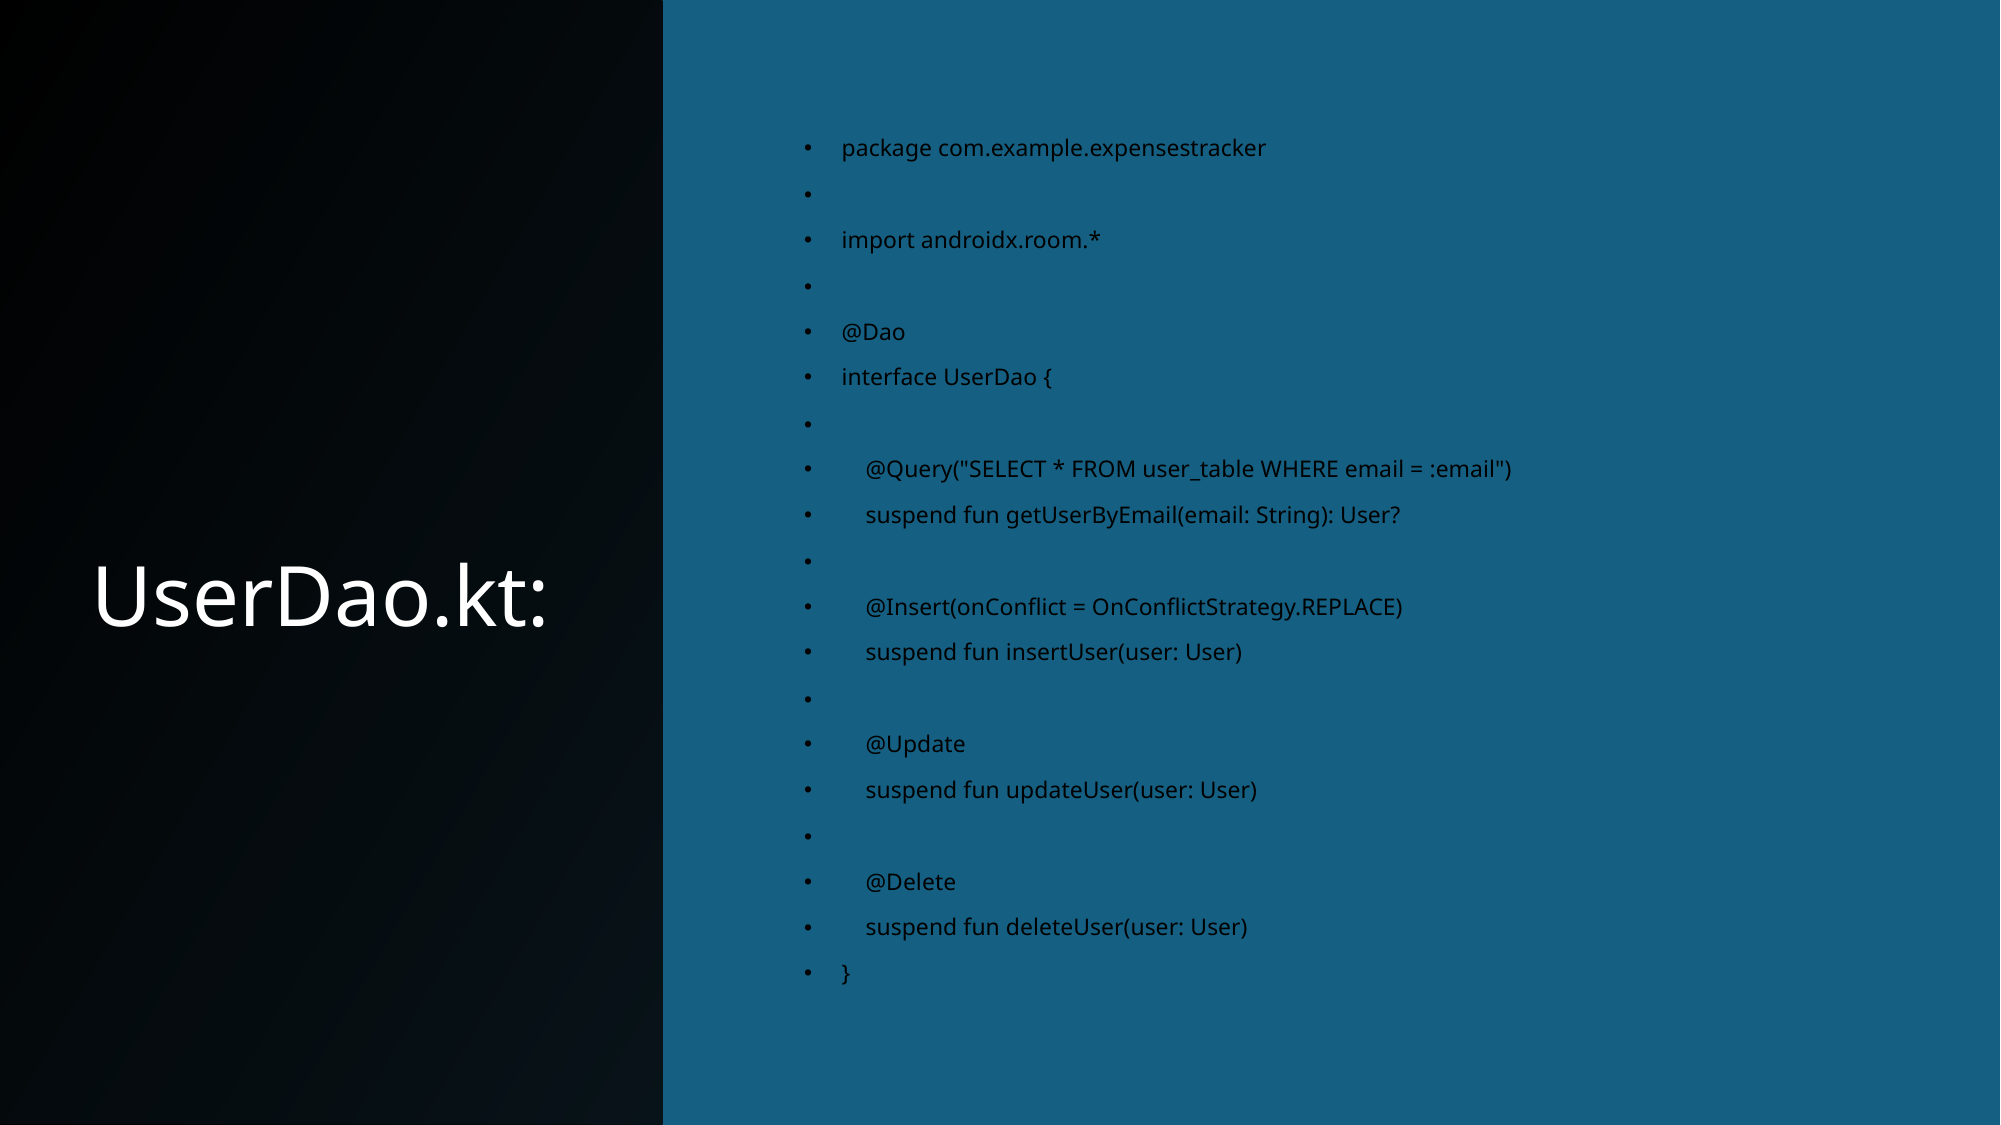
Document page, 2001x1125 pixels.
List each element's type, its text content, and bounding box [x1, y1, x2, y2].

list package com.example.expensestracker import androidx.room.* @Dao interface UserDao { @Query("SELECT * FROM user_table WHERE email = :email") suspend fun getUserByEmail(email: String): User? @Insert(onConflict = OnConflictStrategy.REPLACE) suspend fun insertUser(user: User) @Update suspend fun updateUser(user: User) @Delete suspend fun deleteUser(user: User) } [789, 106, 1865, 1017]
title UserDao.kt: [76, 96, 602, 652]
text_box [0, 0, 2000, 1125]
